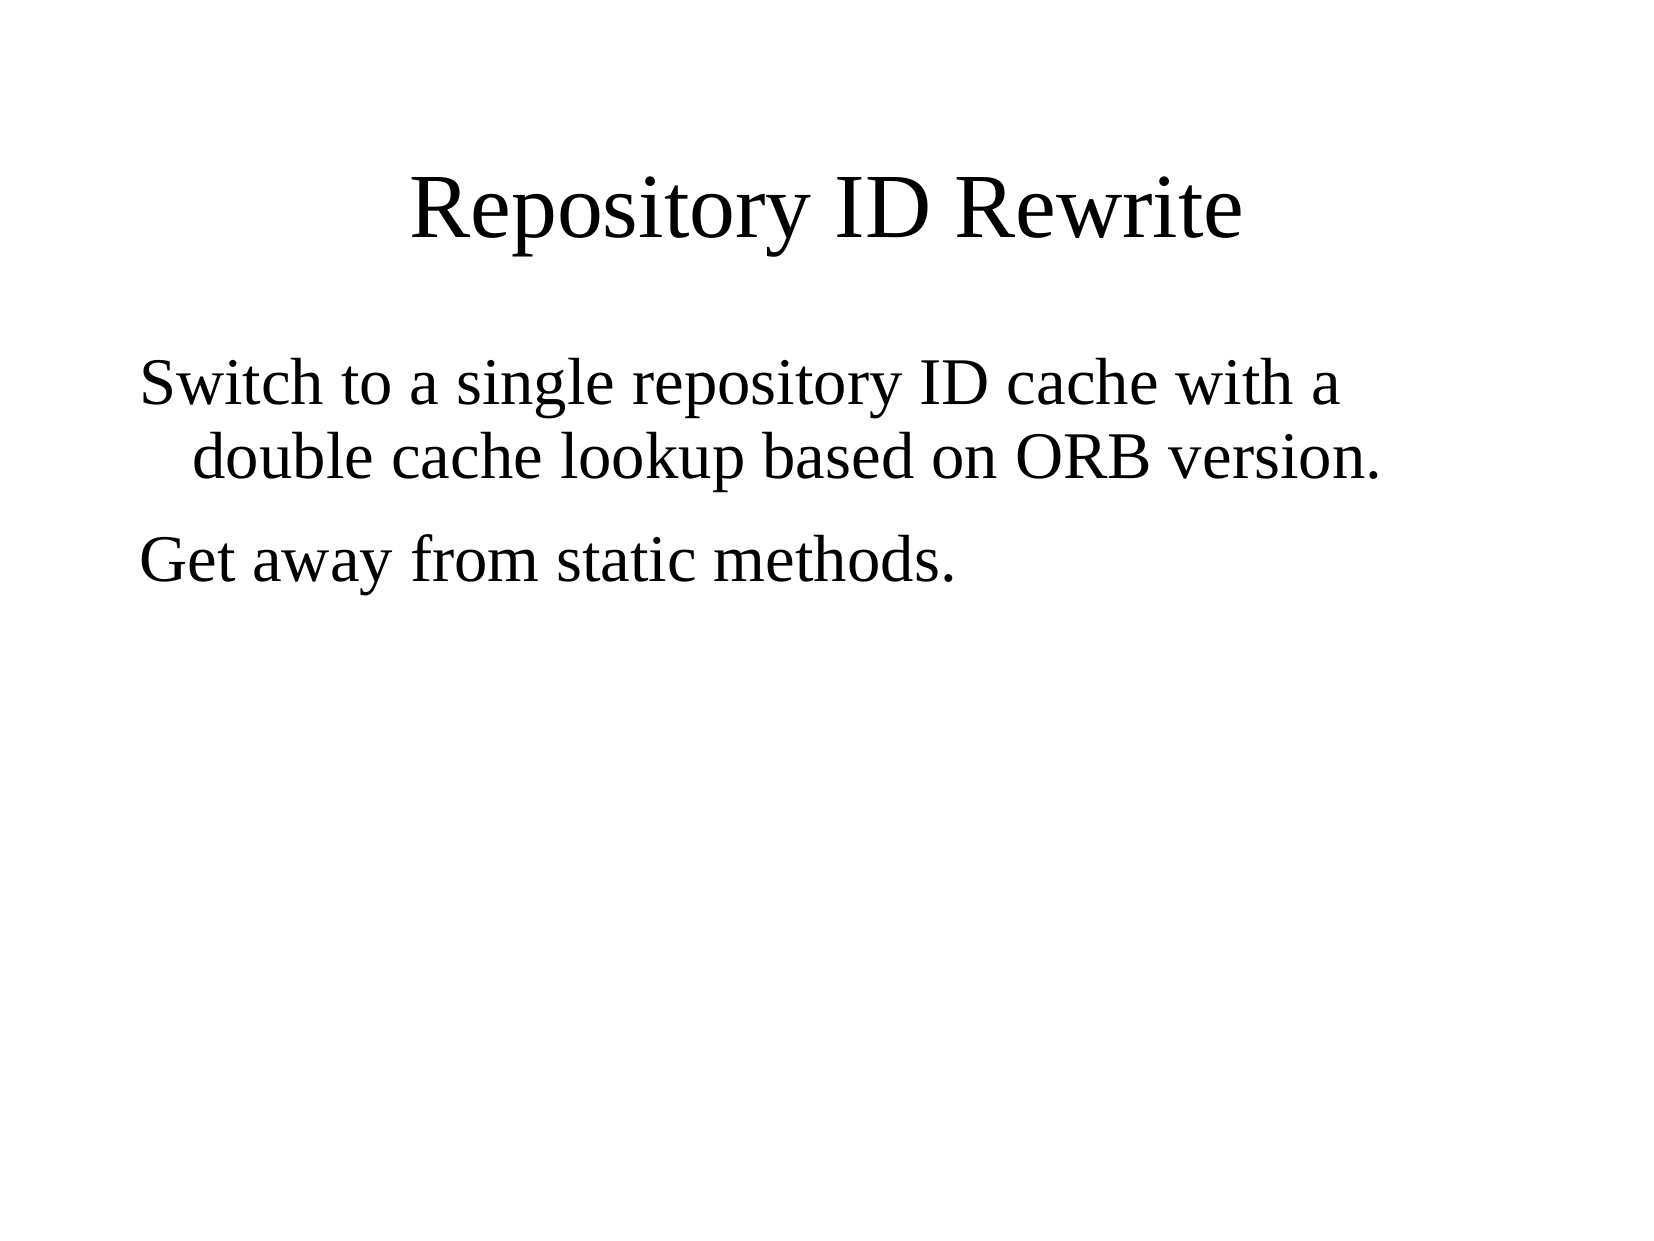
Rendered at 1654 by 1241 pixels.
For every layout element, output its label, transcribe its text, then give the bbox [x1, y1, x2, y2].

title Repository ID Rewrite [121, 102, 1534, 311]
list Switch to a single repository ID cache with a double cache lookup based on ORB version. Get away from static methods. [121, 344, 1534, 1127]
